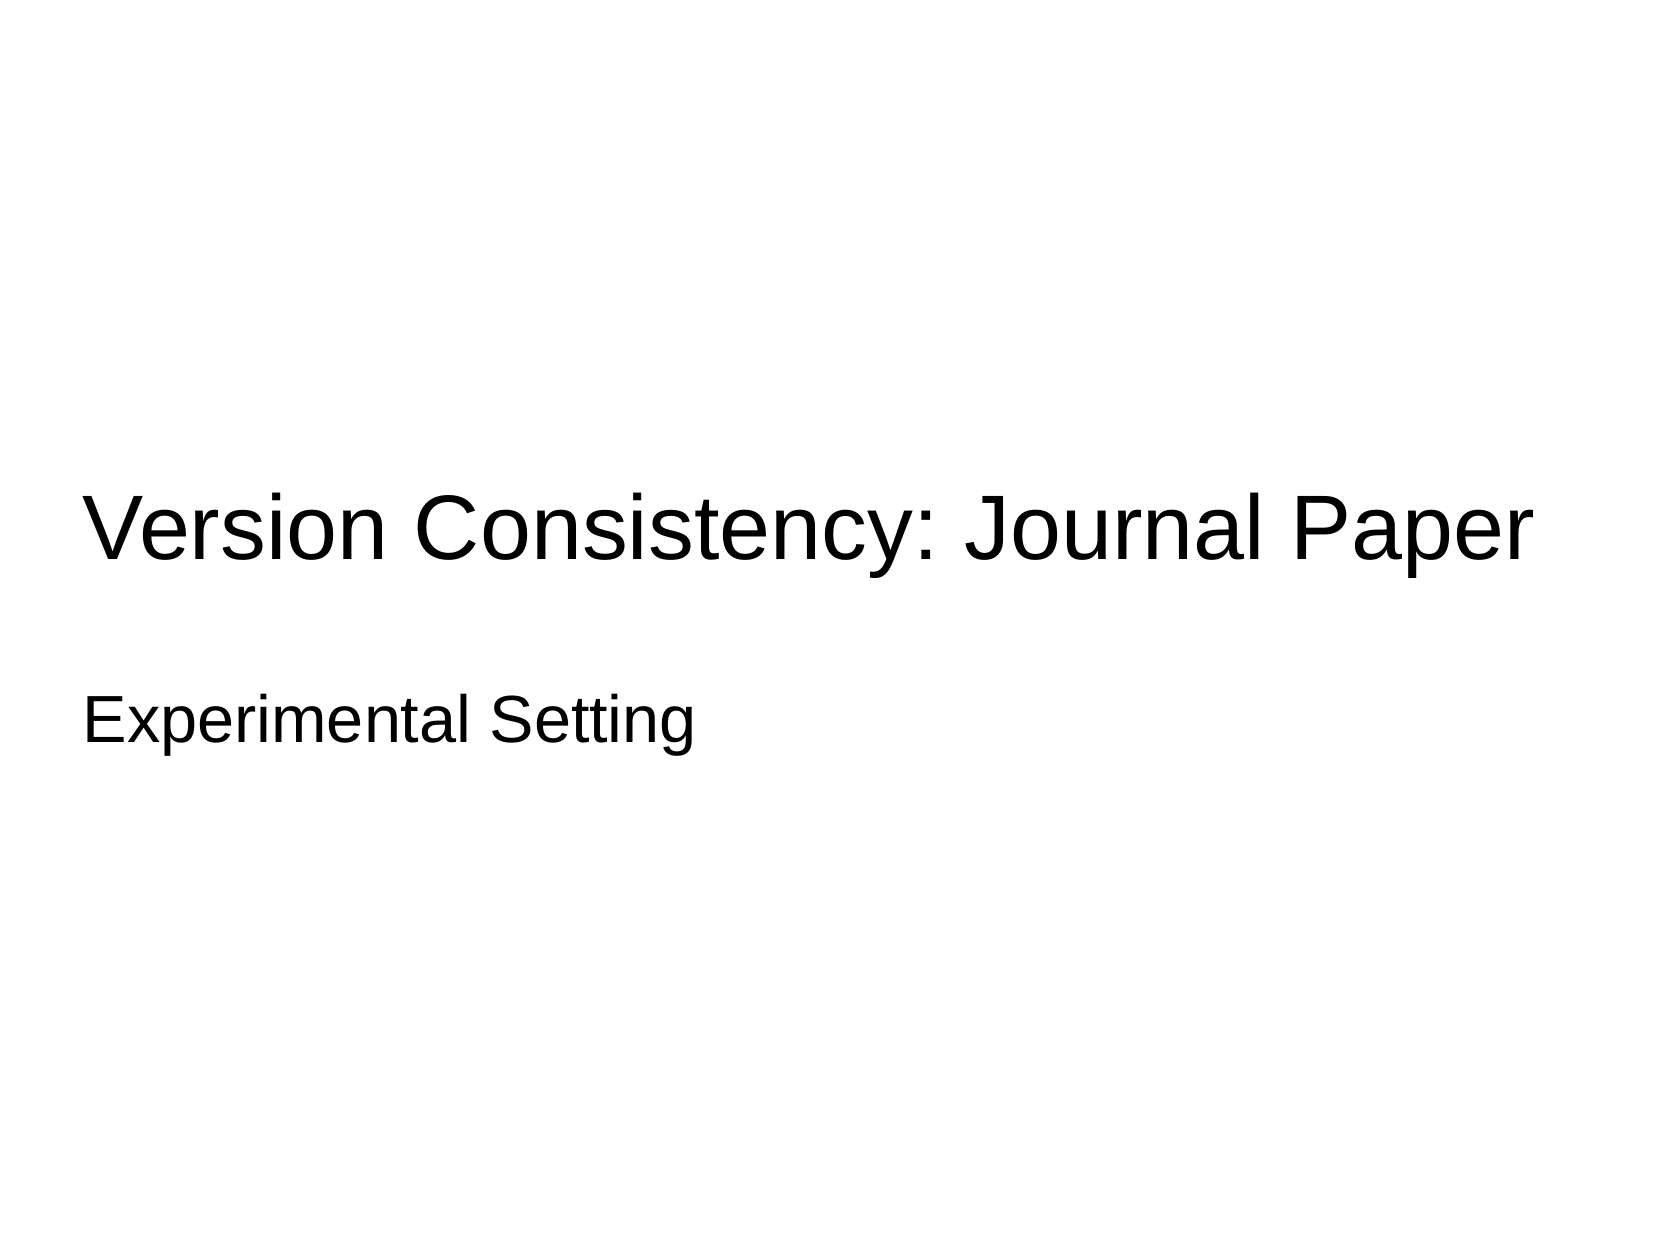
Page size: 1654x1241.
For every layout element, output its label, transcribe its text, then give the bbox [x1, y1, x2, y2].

title Version Consistency: Journal Paper Experimental Setting [82, 476, 1571, 757]
